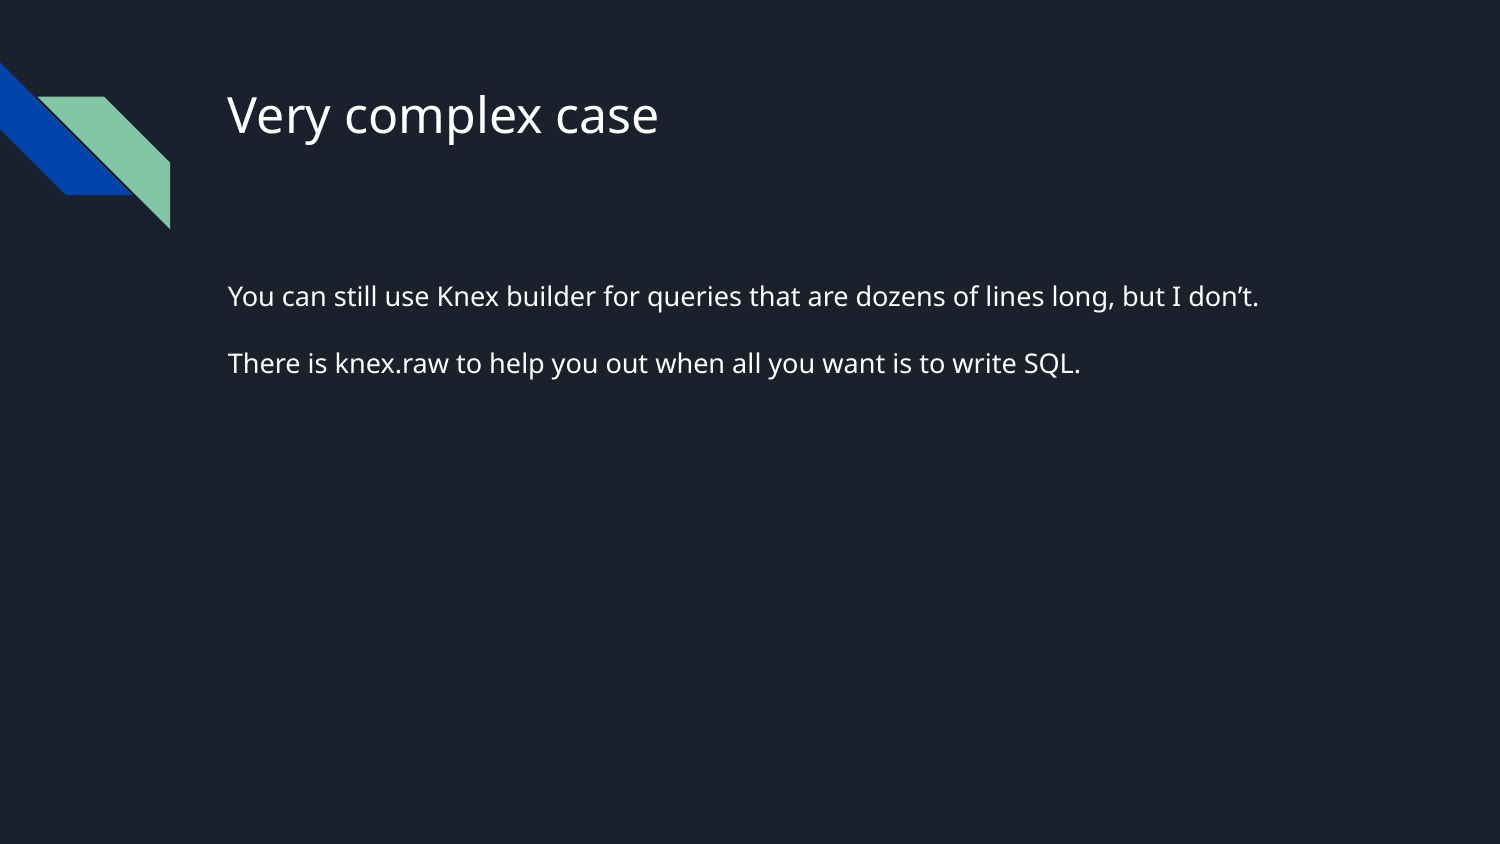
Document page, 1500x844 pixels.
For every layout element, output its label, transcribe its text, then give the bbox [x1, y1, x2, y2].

title Very complex case [212, 64, 1368, 215]
list You can still use Knex builder for queries that are dozens of lines long, but I don’t. There is knex.raw to help you out when all you want is to write SQL. [212, 257, 1368, 735]
